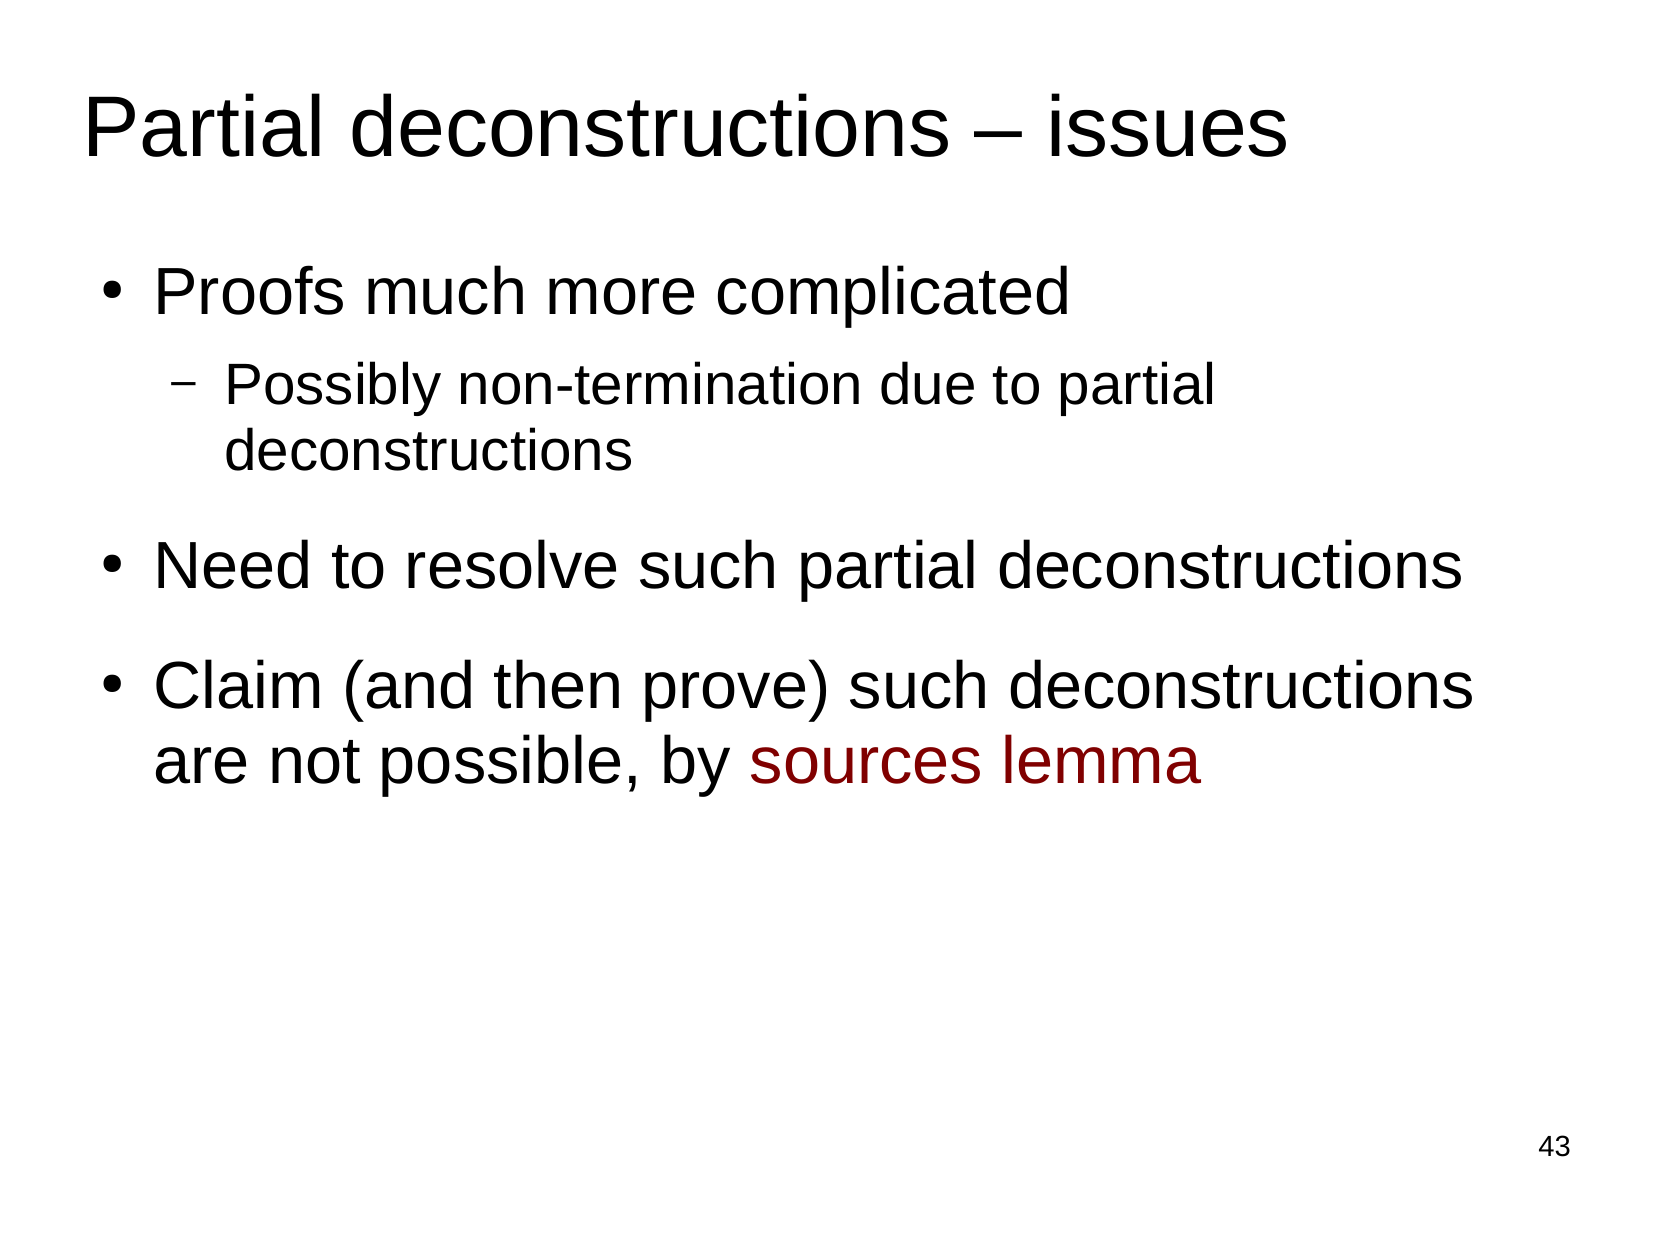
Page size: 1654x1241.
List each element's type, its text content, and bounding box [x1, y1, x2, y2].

list Proofs much more complicated Possibly non-termination due to partial deconstructions Need to resolve such partial deconstructions Claim (and then prove) such deconstructions are not possible, by sources lemma [82, 253, 1571, 1118]
title Partial deconstructions – issues [82, 49, 1571, 204]
